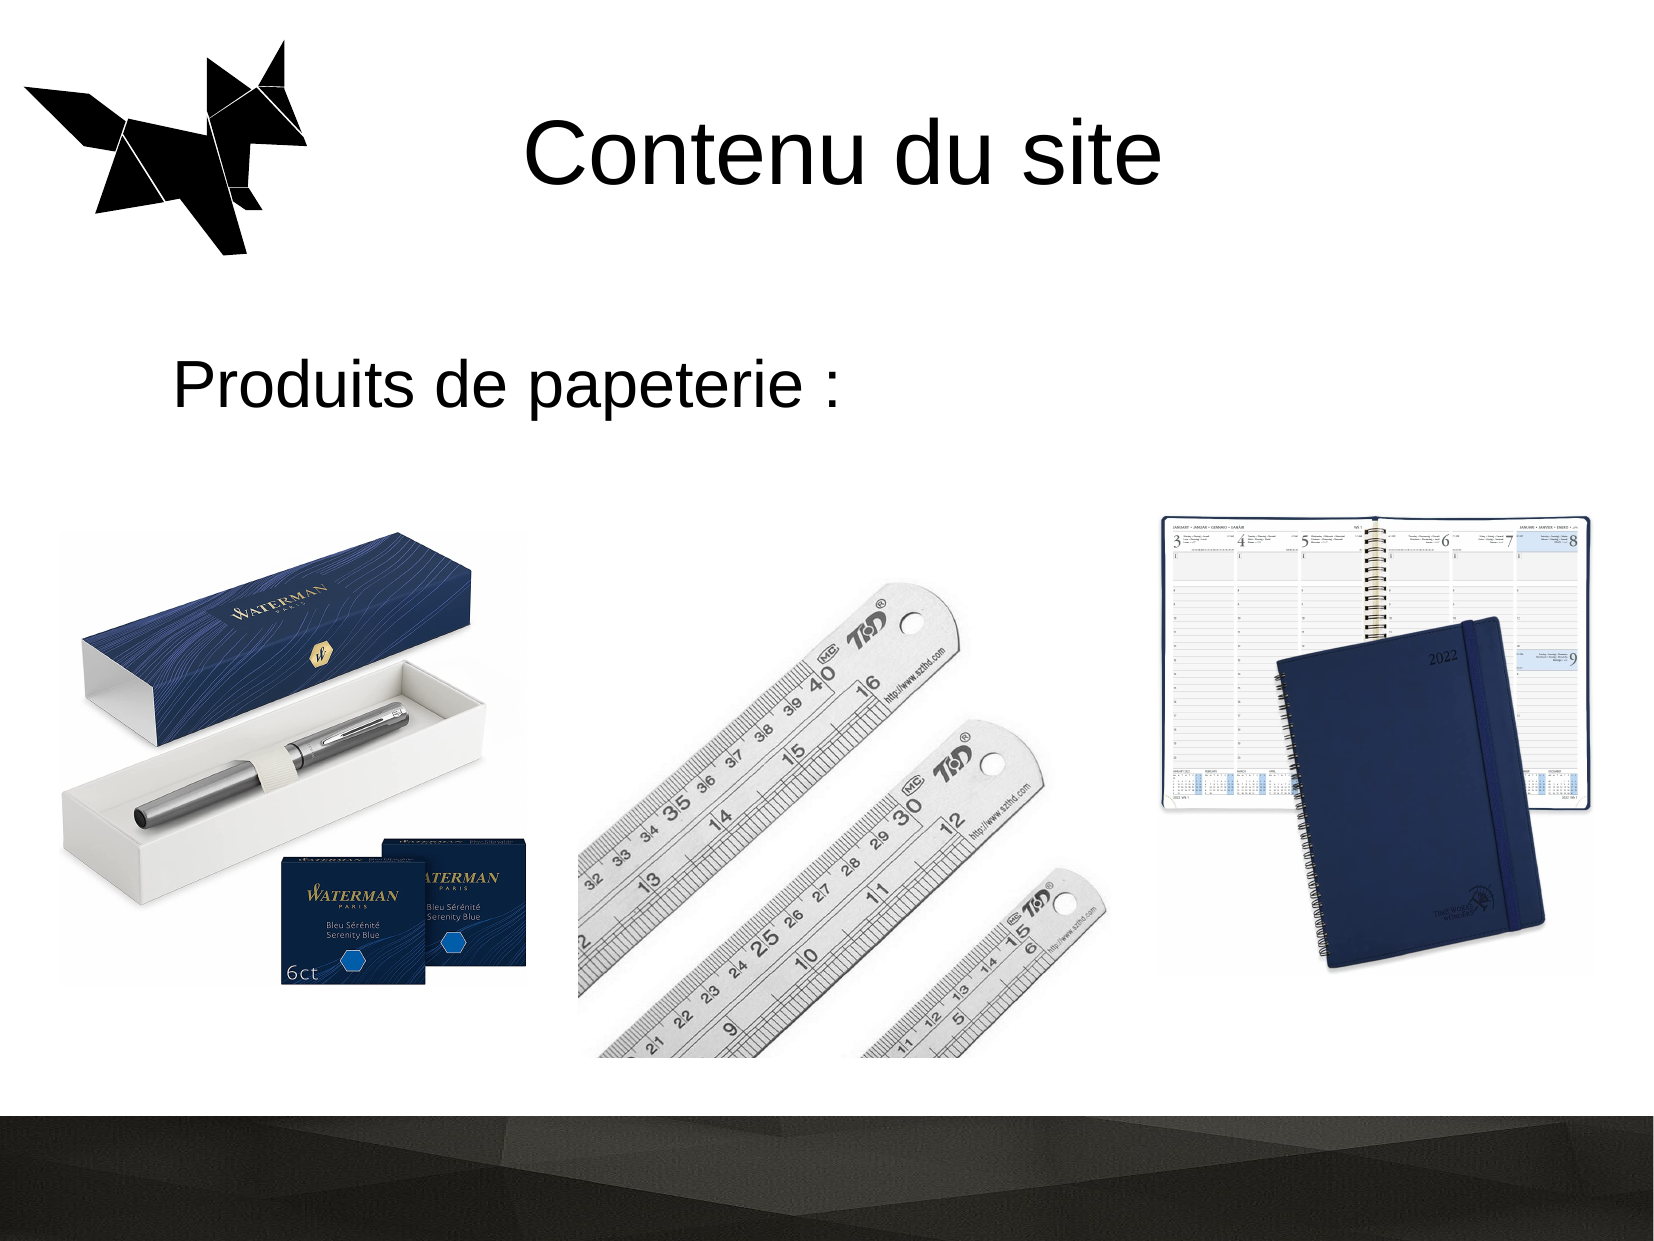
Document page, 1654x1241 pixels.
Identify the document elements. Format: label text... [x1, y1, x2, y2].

title Contenu du site [308, 49, 1583, 257]
list Produits de papeterie : [82, 242, 1571, 1062]
picture [1157, 513, 1594, 975]
picture [578, 578, 1111, 1058]
picture [23, 30, 308, 319]
picture [59, 531, 527, 986]
picture [0, 1116, 1654, 1241]
